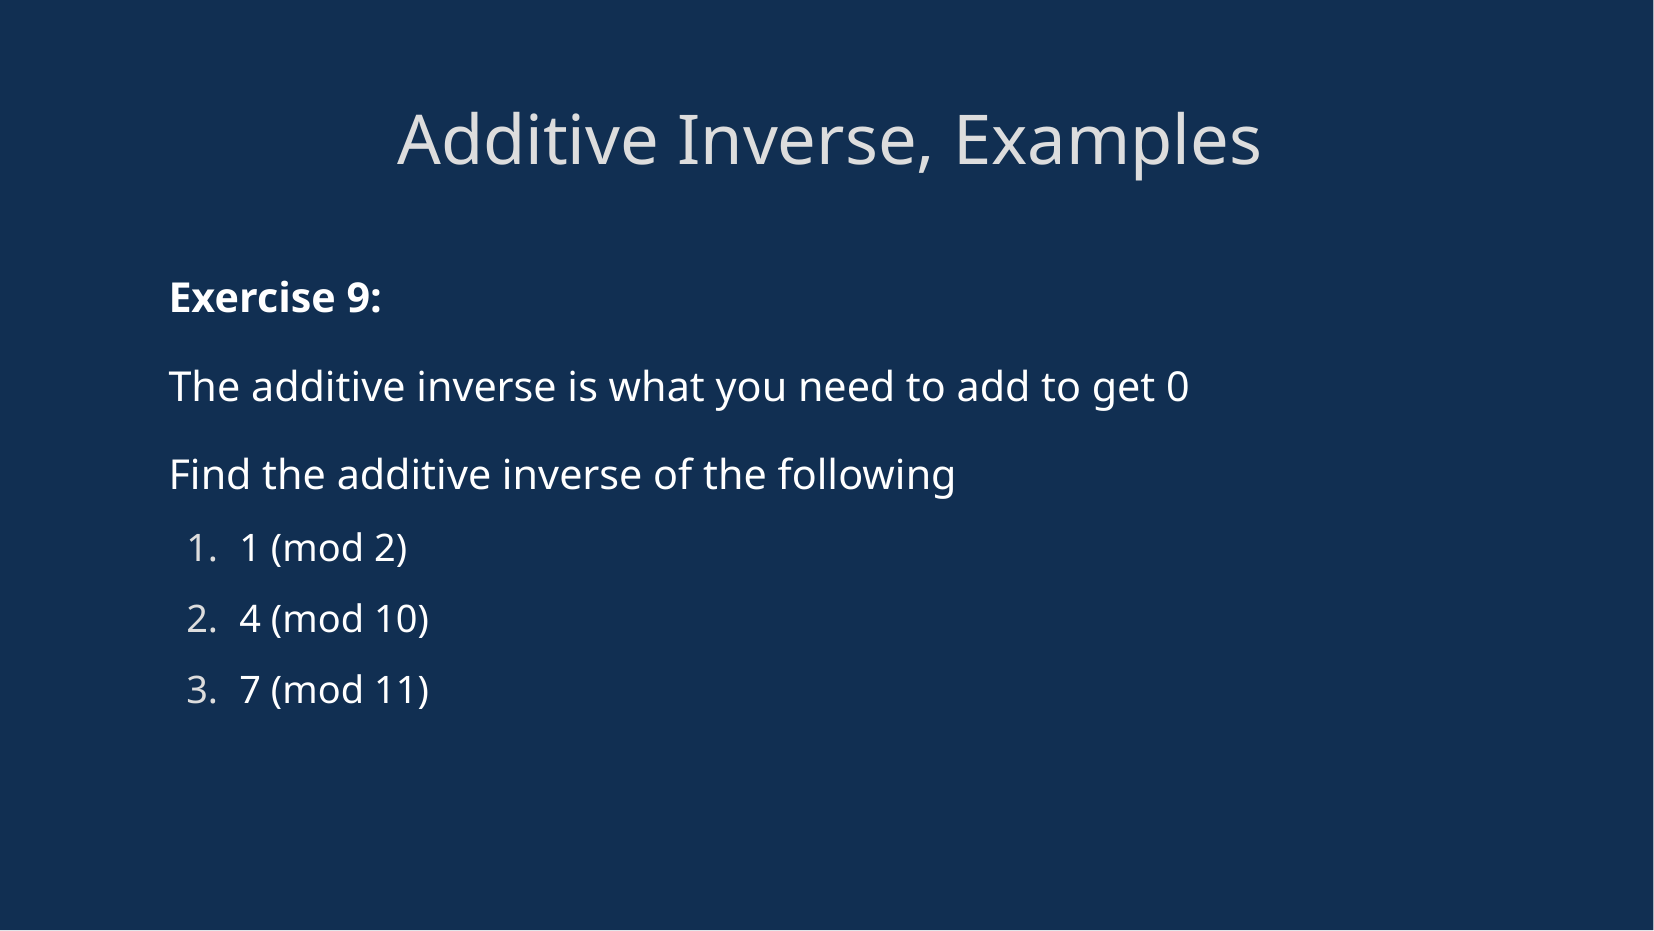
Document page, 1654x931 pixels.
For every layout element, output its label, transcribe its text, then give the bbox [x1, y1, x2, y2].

title Additive Inverse, Examples [97, 56, 1563, 220]
list Exercise 9: The additive inverse is what you need to add to get 0 Find the additive inverse of the following 1 (mod 2) 4 (mod 10) 7 (mod 11) [97, 268, 1563, 806]
